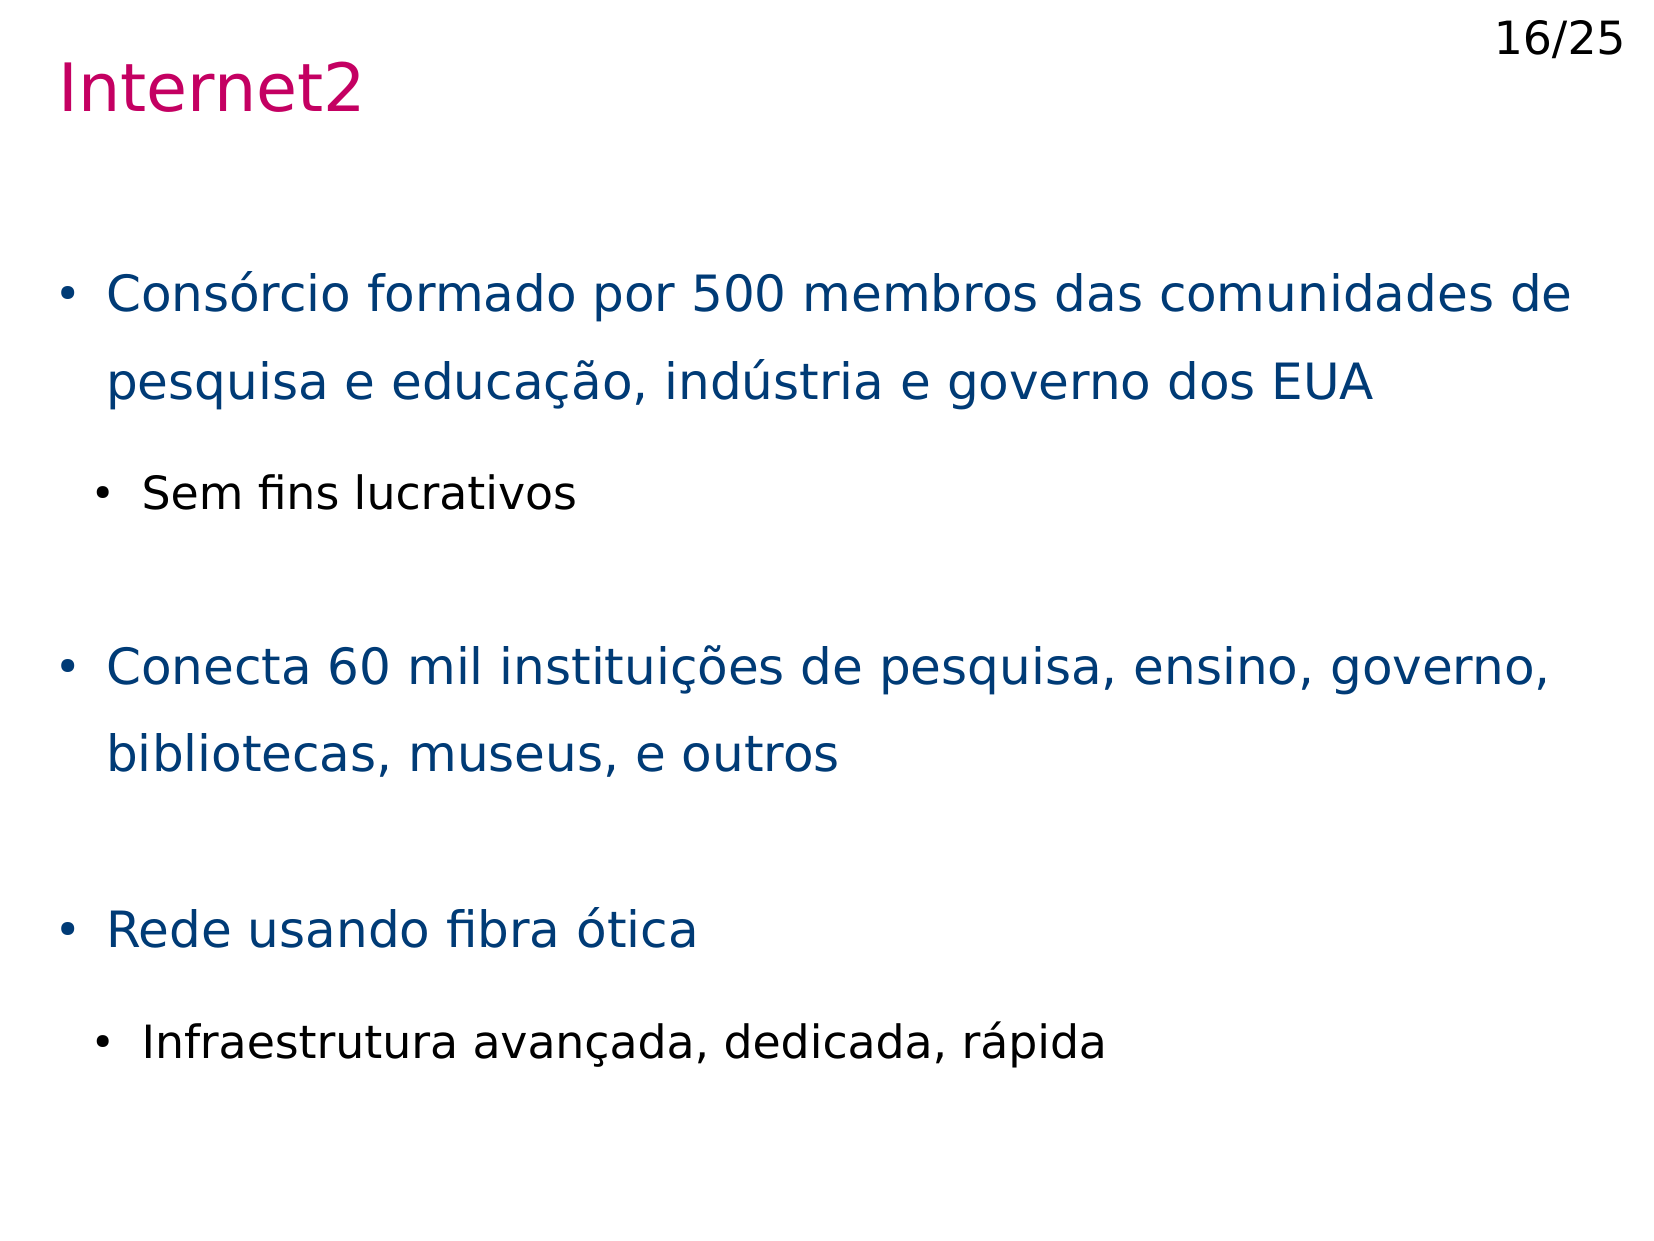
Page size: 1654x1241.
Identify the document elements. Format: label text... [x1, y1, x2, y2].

list Consórcio formado por 500 membros das comunidades de pesquisa e educação, indústria e governo dos EUA Sem fins lucrativos Conecta 60 mil instituições de pesquisa, ensino, governo, bibliotecas, museus, e outros Rede usando fibra ótica Infraestrutura avançada, dedicada, rápida [59, 236, 1625, 1211]
title Internet2 [59, 29, 1625, 148]
